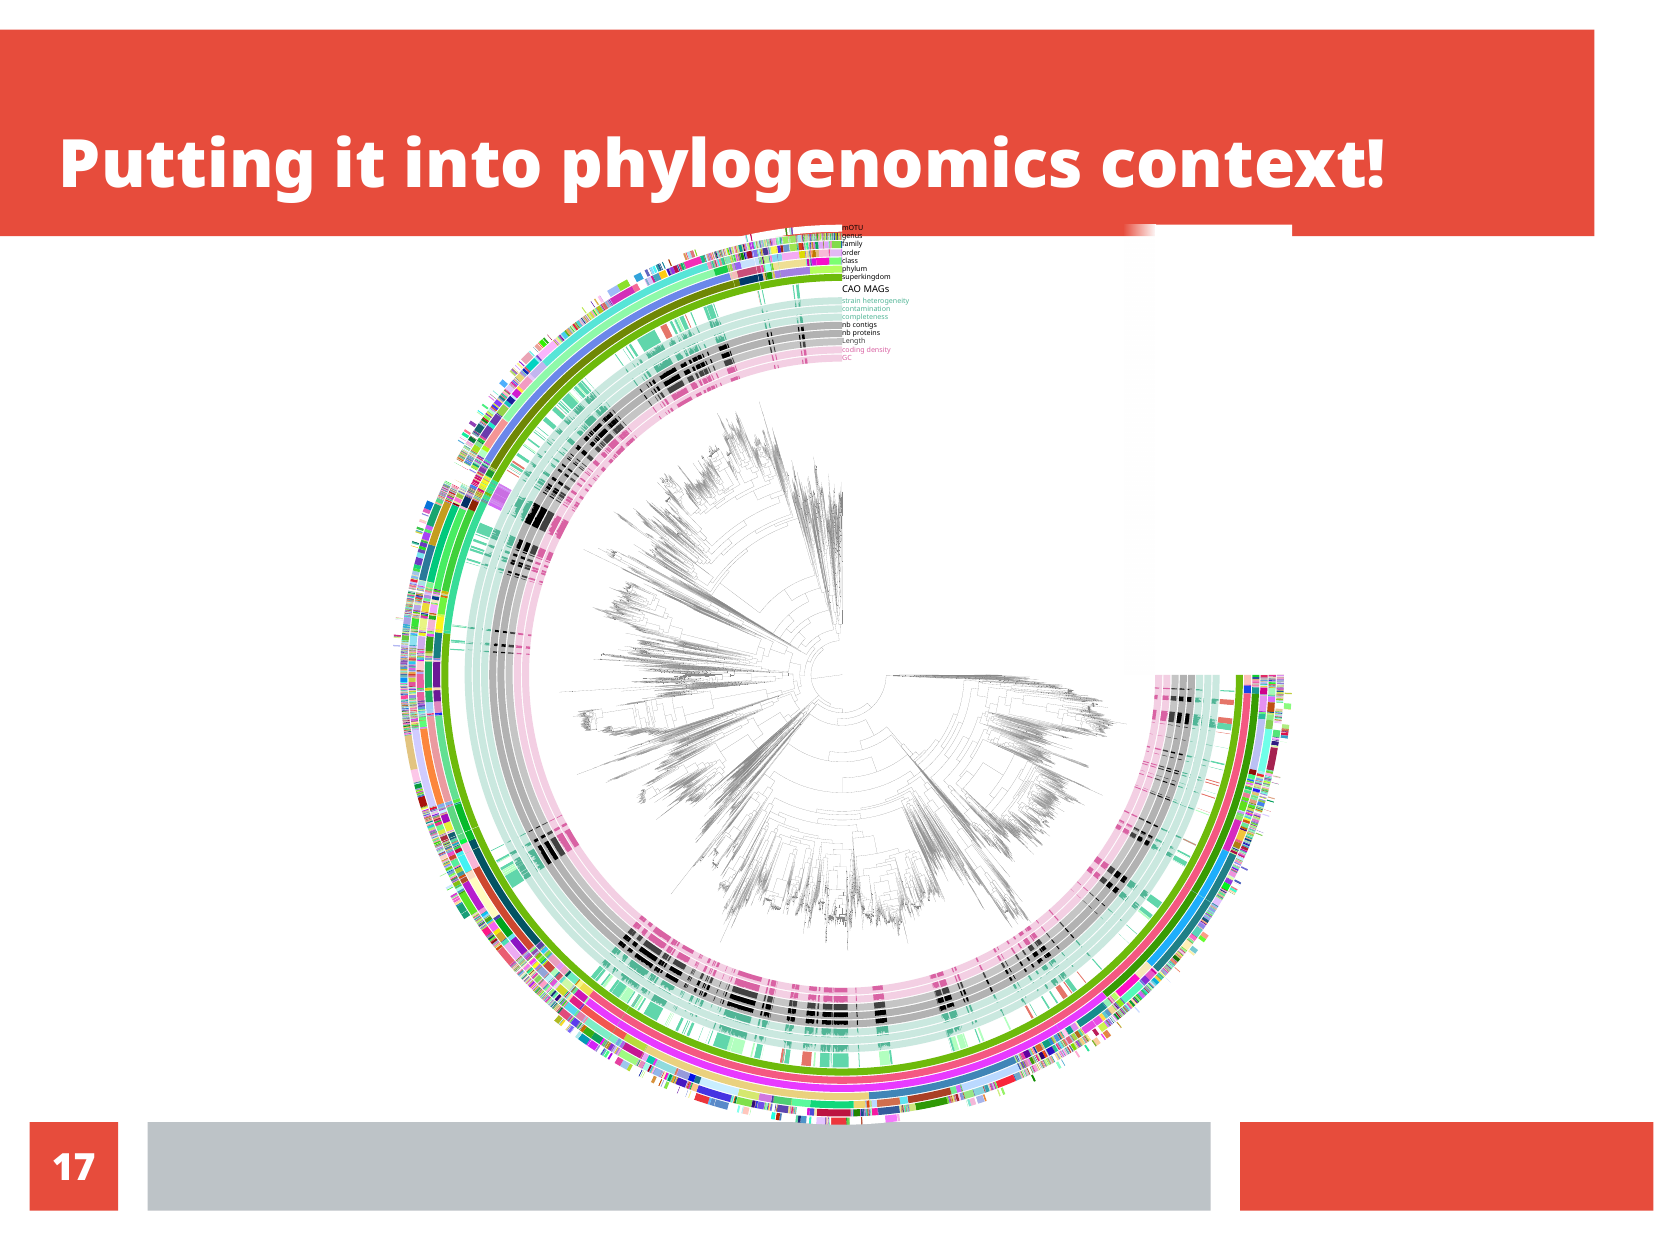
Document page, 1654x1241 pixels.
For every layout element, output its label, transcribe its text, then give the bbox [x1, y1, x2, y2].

picture [392, 224, 1293, 1125]
title Putting it into phylogenomics context! [59, 59, 1595, 207]
